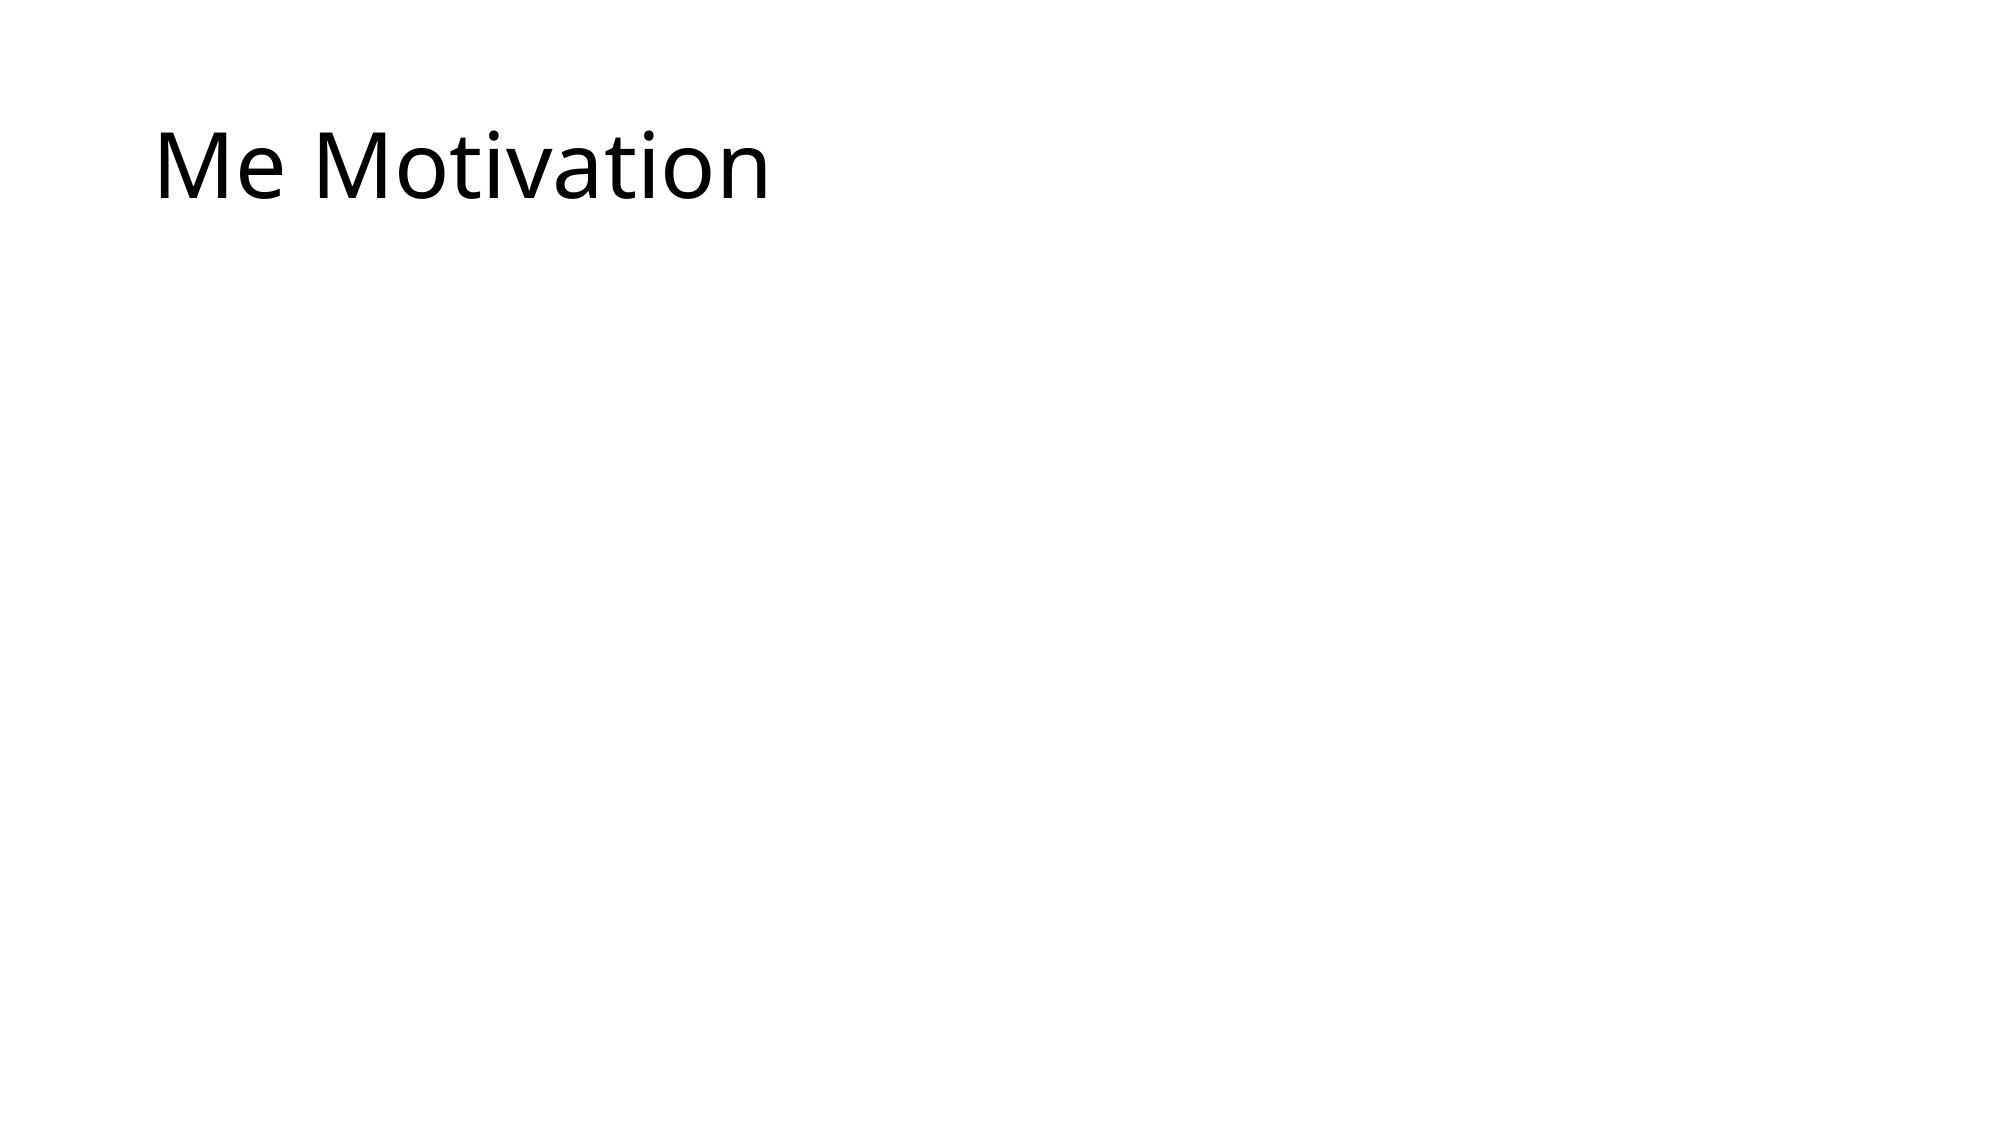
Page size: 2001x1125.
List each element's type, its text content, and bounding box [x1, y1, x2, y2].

title Me Motivation [137, 59, 1863, 278]
